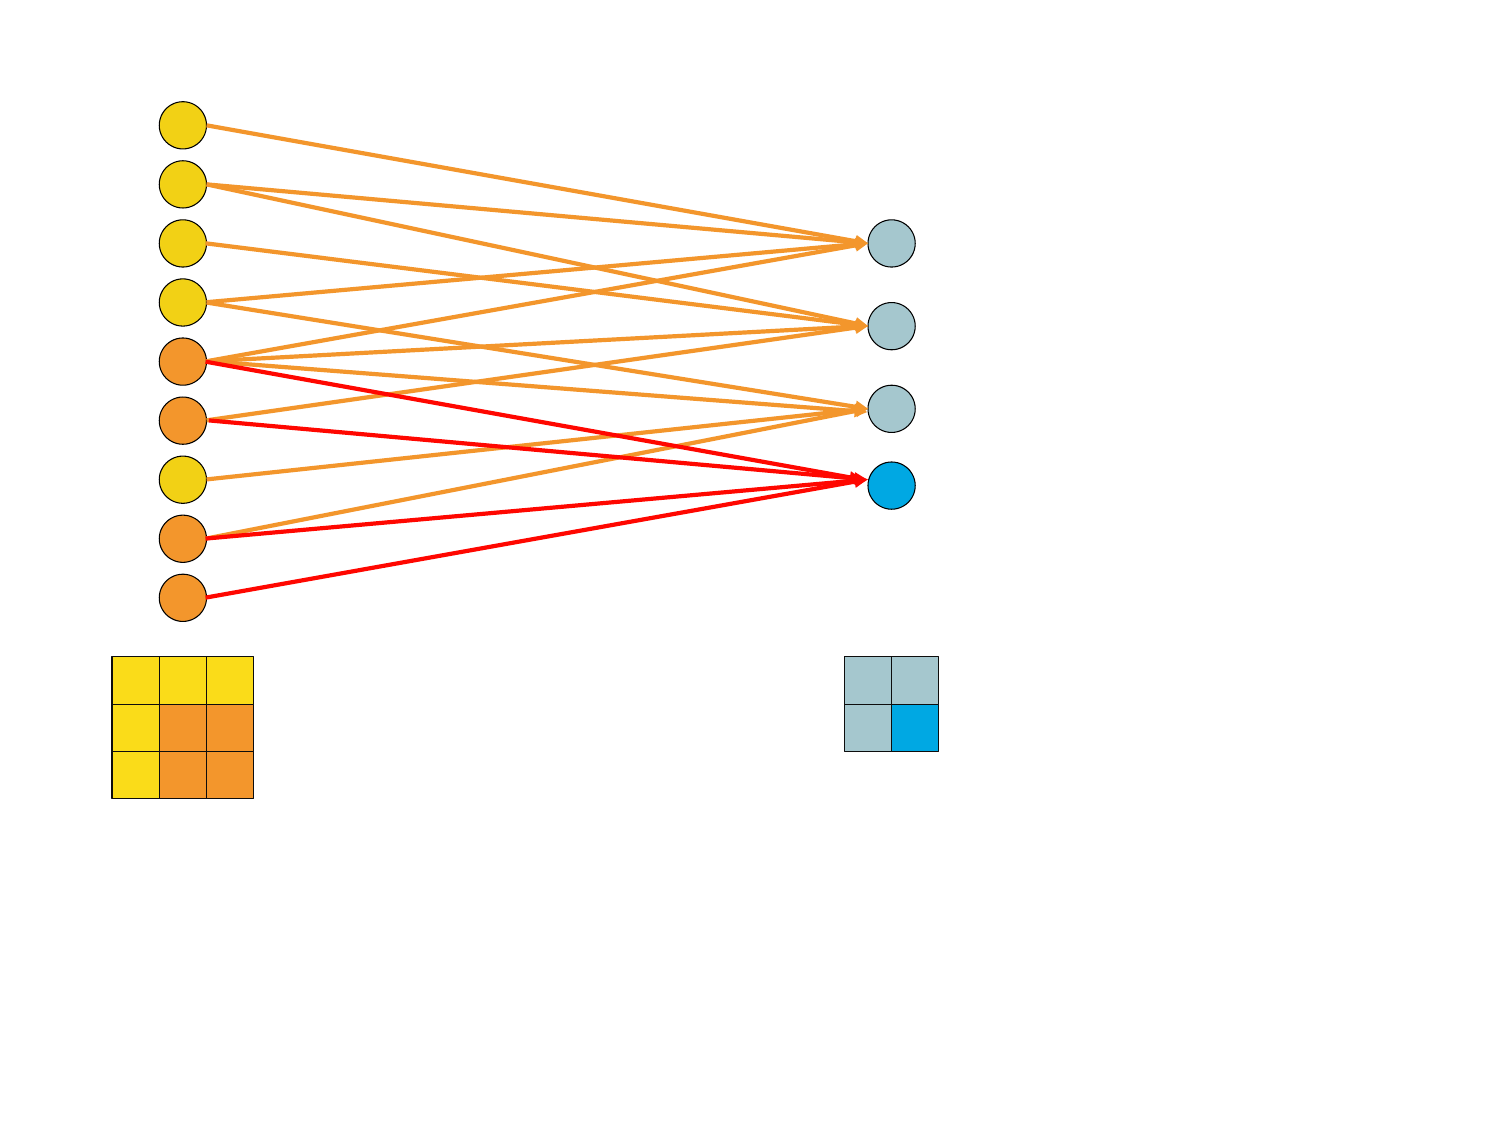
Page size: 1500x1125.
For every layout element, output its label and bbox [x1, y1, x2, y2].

text_box [868, 302, 916, 350]
text_box [159, 160, 207, 208]
text_box [159, 456, 207, 504]
text_box [159, 219, 207, 268]
text_box [159, 574, 207, 622]
text_box [159, 337, 207, 386]
text_box [844, 656, 939, 752]
text_box [868, 385, 916, 433]
text_box [112, 656, 254, 799]
text_box [868, 219, 916, 268]
text_box [159, 397, 207, 445]
text_box [867, 461, 916, 510]
text_box [159, 515, 207, 563]
text_box [159, 101, 207, 149]
text_box [159, 278, 207, 327]
